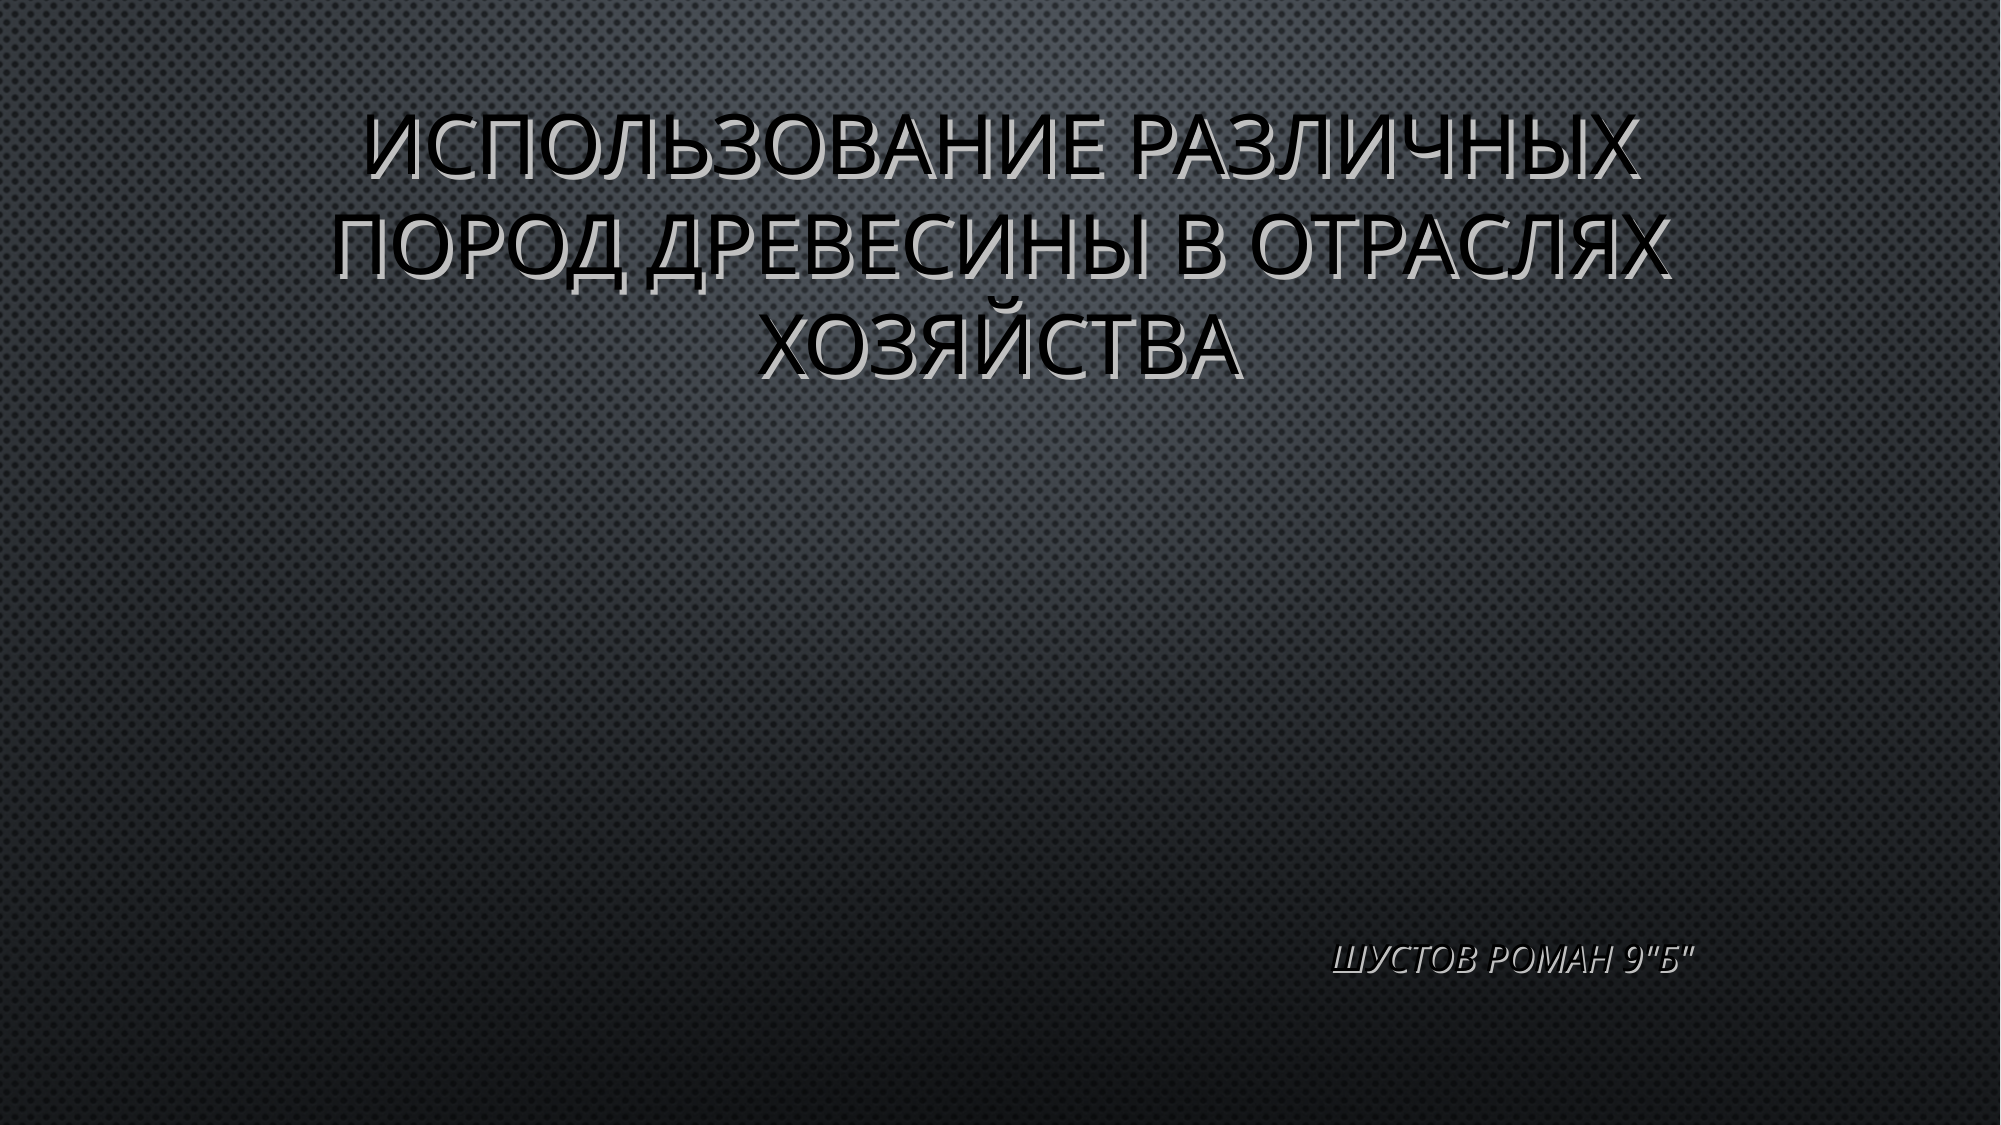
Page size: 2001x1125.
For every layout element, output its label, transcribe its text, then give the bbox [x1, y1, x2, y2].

subtitle Шустов Роман 9"Б" [799, 926, 2000, 1125]
title Использование различных пород древесины в отраслях хозяйства [287, 0, 1711, 399]
